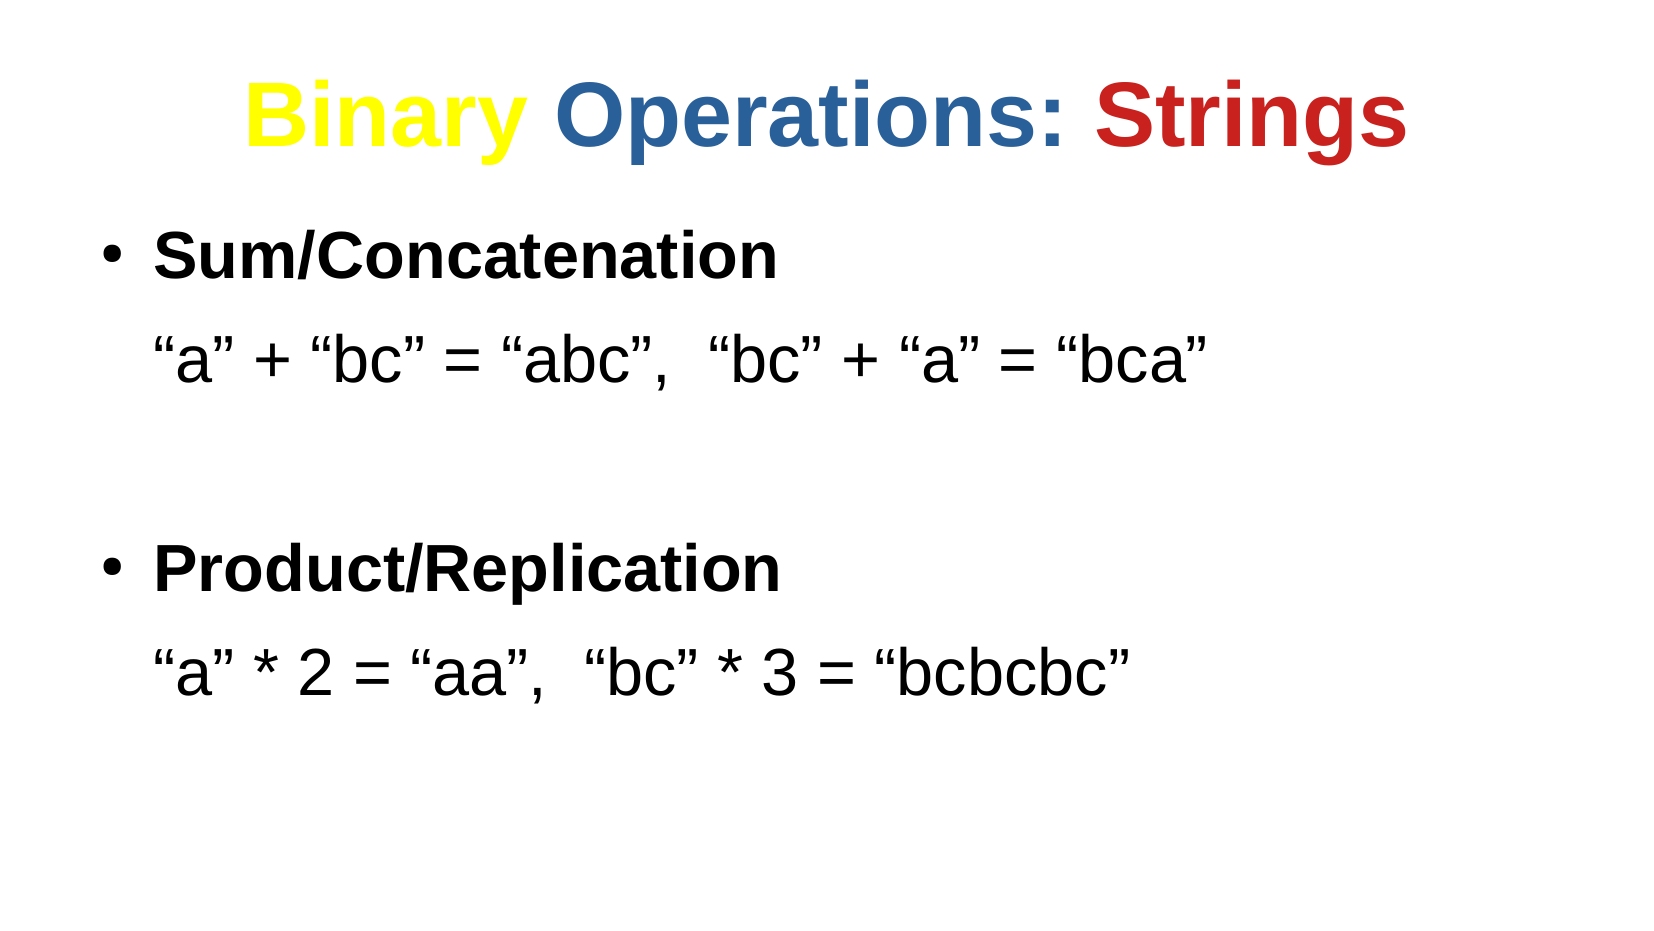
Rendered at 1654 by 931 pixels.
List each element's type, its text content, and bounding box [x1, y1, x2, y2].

title Binary Operations: Strings [82, 37, 1571, 193]
list Sum/Concatenation “a” + “bc” = “abc”, “bc” + “a” = “bca” Product/Replication “a” * 2 = “aa”, “bc” * 3 = “bcbcbc” [82, 217, 1571, 758]
